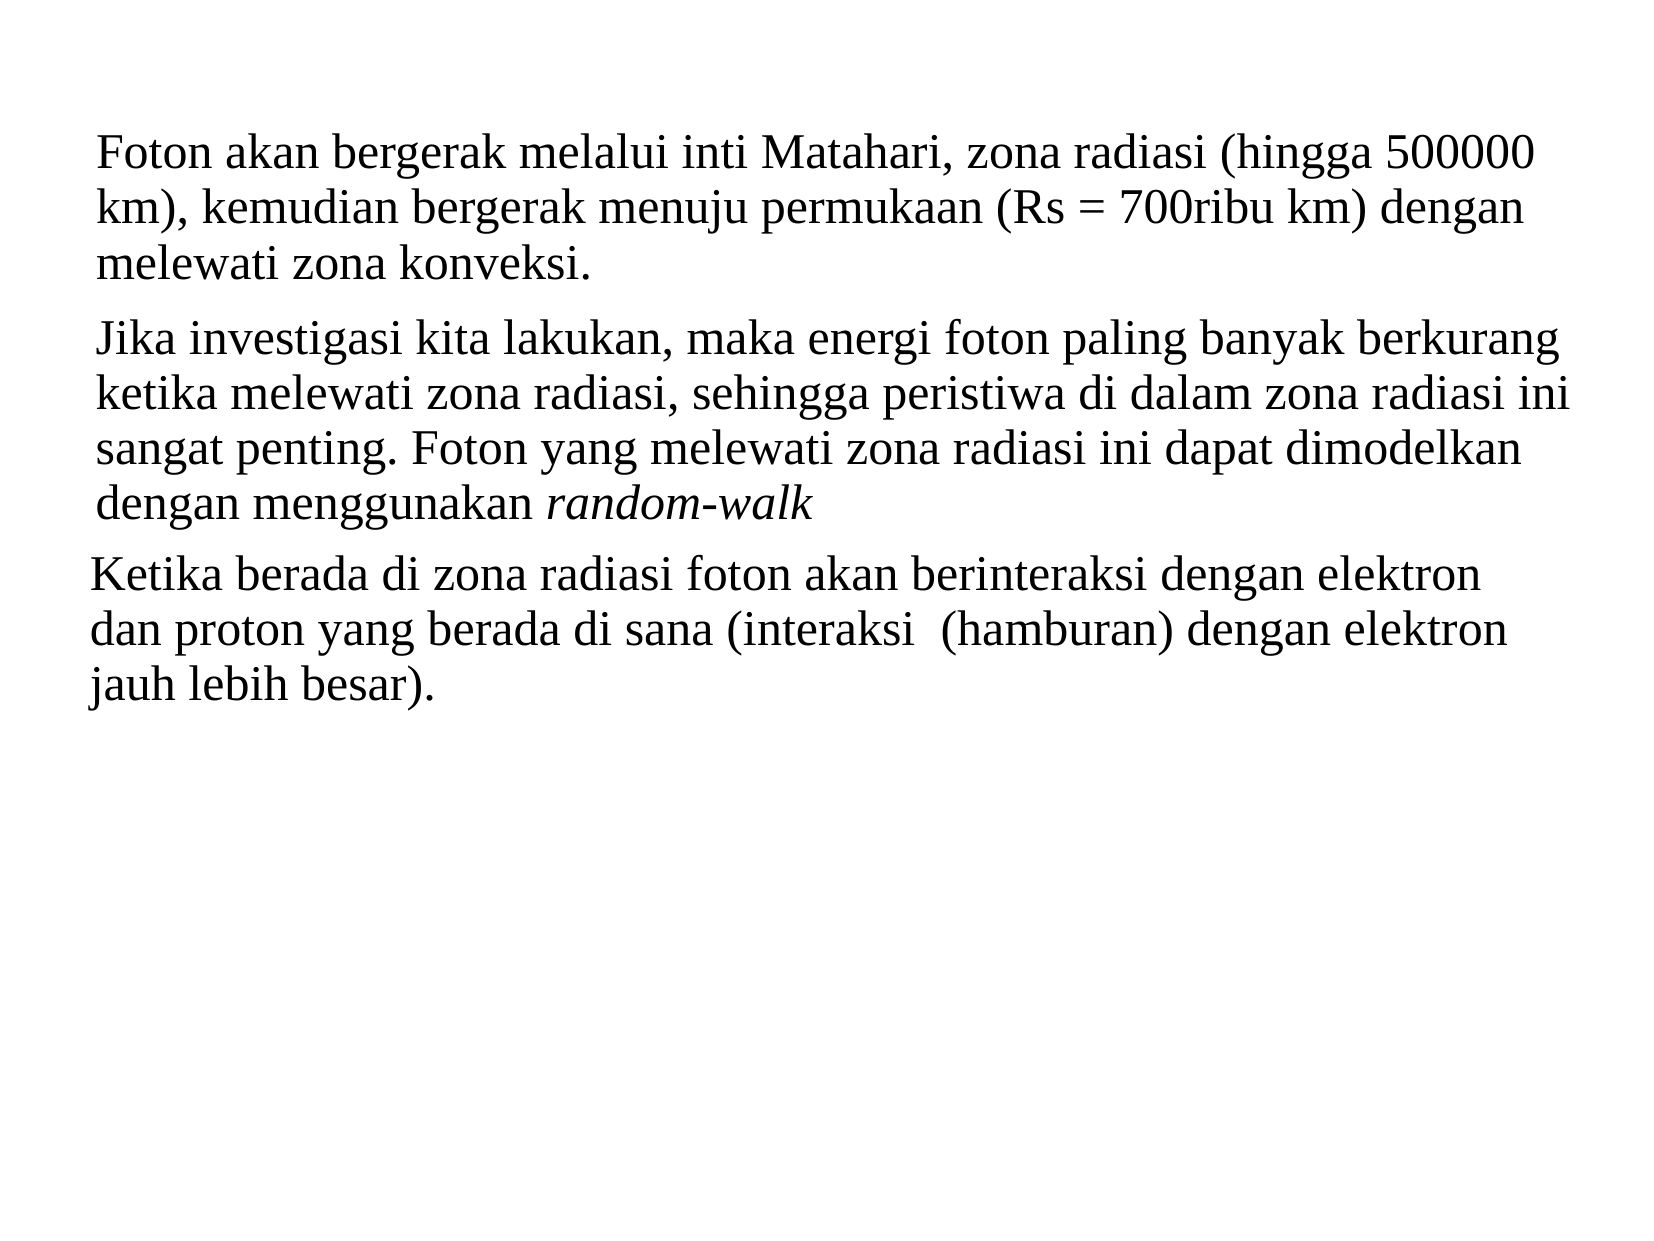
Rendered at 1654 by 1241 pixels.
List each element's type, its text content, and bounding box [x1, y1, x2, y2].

text_box Jika investigasi kita lakukan, maka energi foton paling banyak berkurang ketika melewati zona radiasi, sehingga peristiwa di dalam zona radiasi ini sangat penting. Foton yang melewati zona radiasi ini dapat dimodelkan dengan menggunakan random-walk [80, 302, 1611, 539]
text_box Ketika berada di zona radiasi foton akan berinteraksi dengan elektron dan proton yang berada di sana (interaksi (hamburan) dengan elektron jauh lebih besar). [75, 538, 1561, 719]
text_box Foton akan bergerak melalui inti Matahari, zona radiasi (hingga 500000 km), kemudian bergerak menuju permukaan (Rs = 700ribu km) dengan melewati zona konveksi. [81, 116, 1582, 298]
